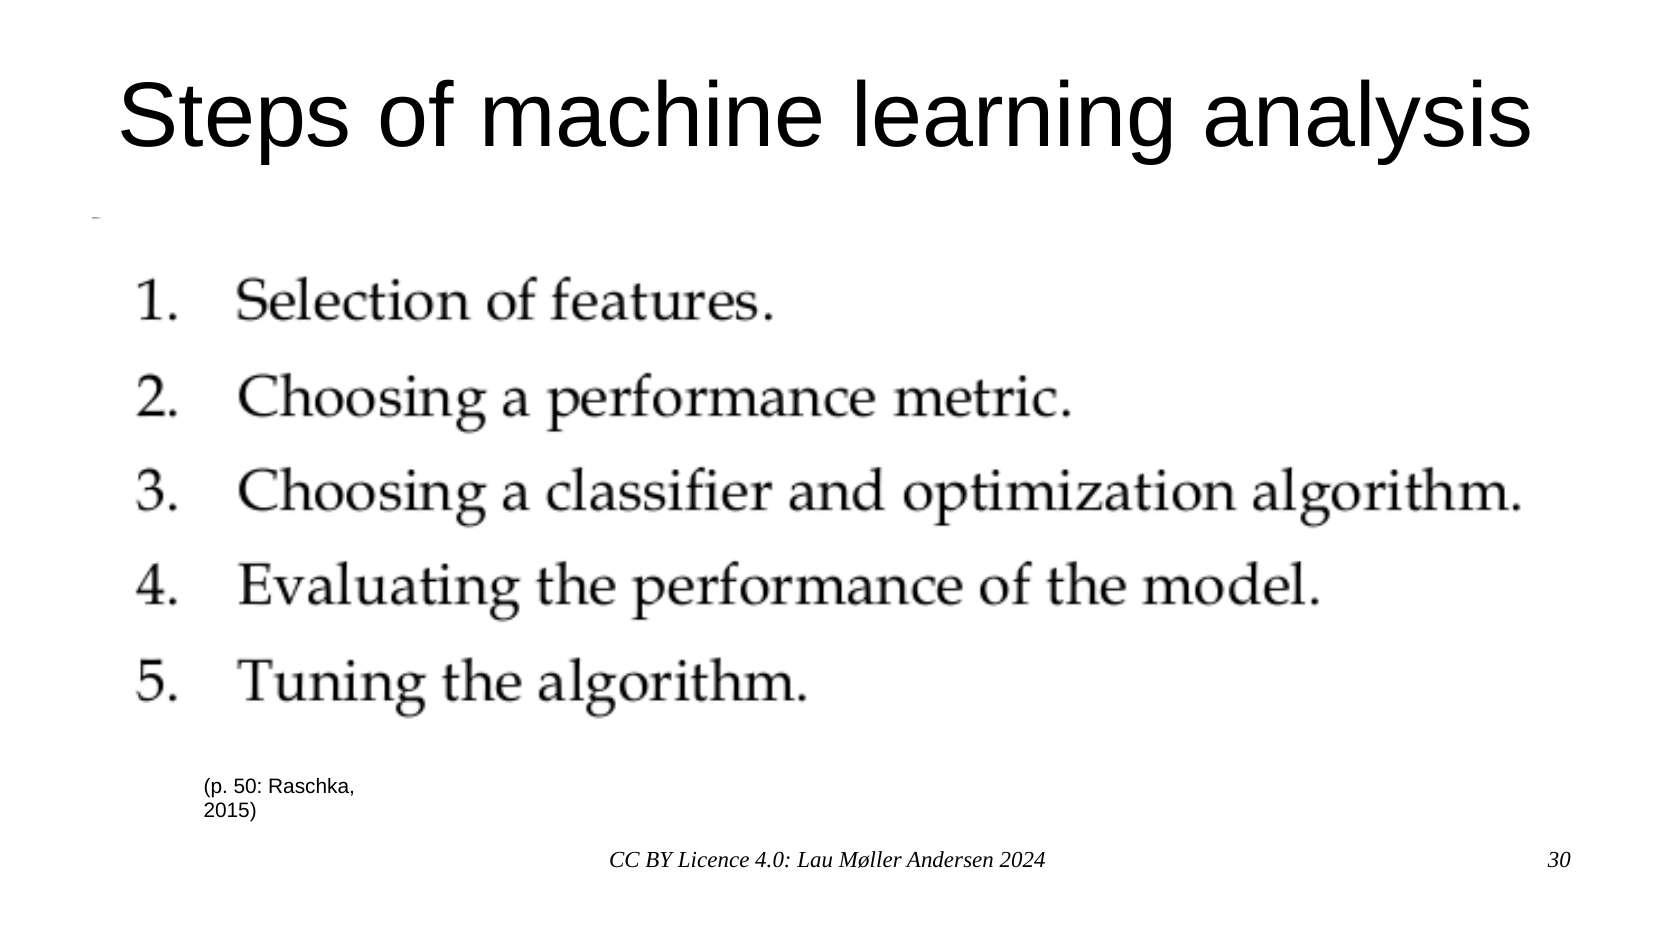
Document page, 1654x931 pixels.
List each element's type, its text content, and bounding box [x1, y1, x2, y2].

title Steps of machine learning analysis [82, 37, 1571, 193]
picture [92, 217, 1561, 758]
text_box (p. 50: Raschka, 2015) [188, 767, 390, 830]
